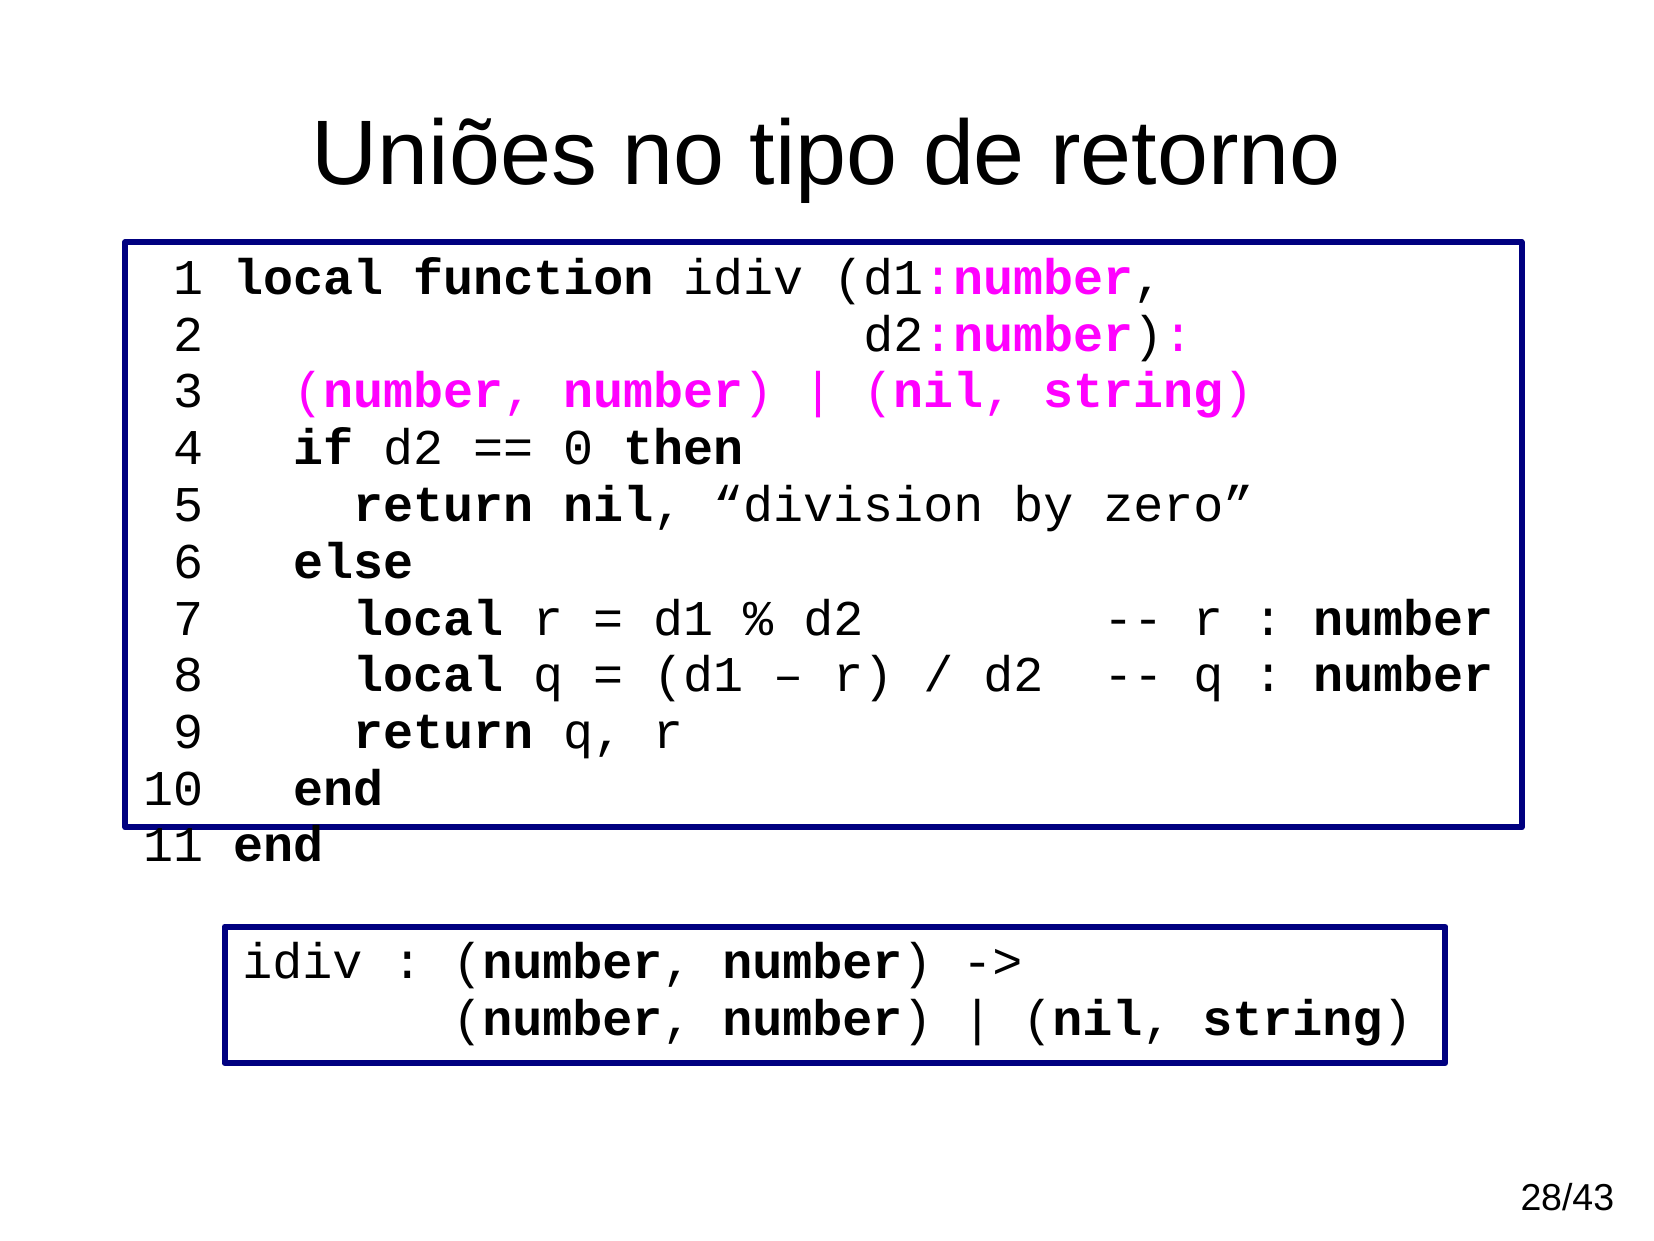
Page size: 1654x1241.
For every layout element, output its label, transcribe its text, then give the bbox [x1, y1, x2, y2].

text_box 1 local function idiv (d1:number, 2 d2:number): 3 (number, number) | (nil, string) 4 if d2 == 0 then 5 return nil, “division by zero” 6 else 7 local r = d1 % d2 -- r : number 8 local q = (d1 – r) / d2 -- q : number 9 return q, r 10 end 11 end [125, 242, 1522, 828]
text_box idiv : (number, number) -> (number, number) | (nil, string) [224, 926, 1446, 1063]
title Uniões no tipo de retorno [82, 49, 1571, 257]
text_box 28/43 [1495, 1168, 1630, 1239]
